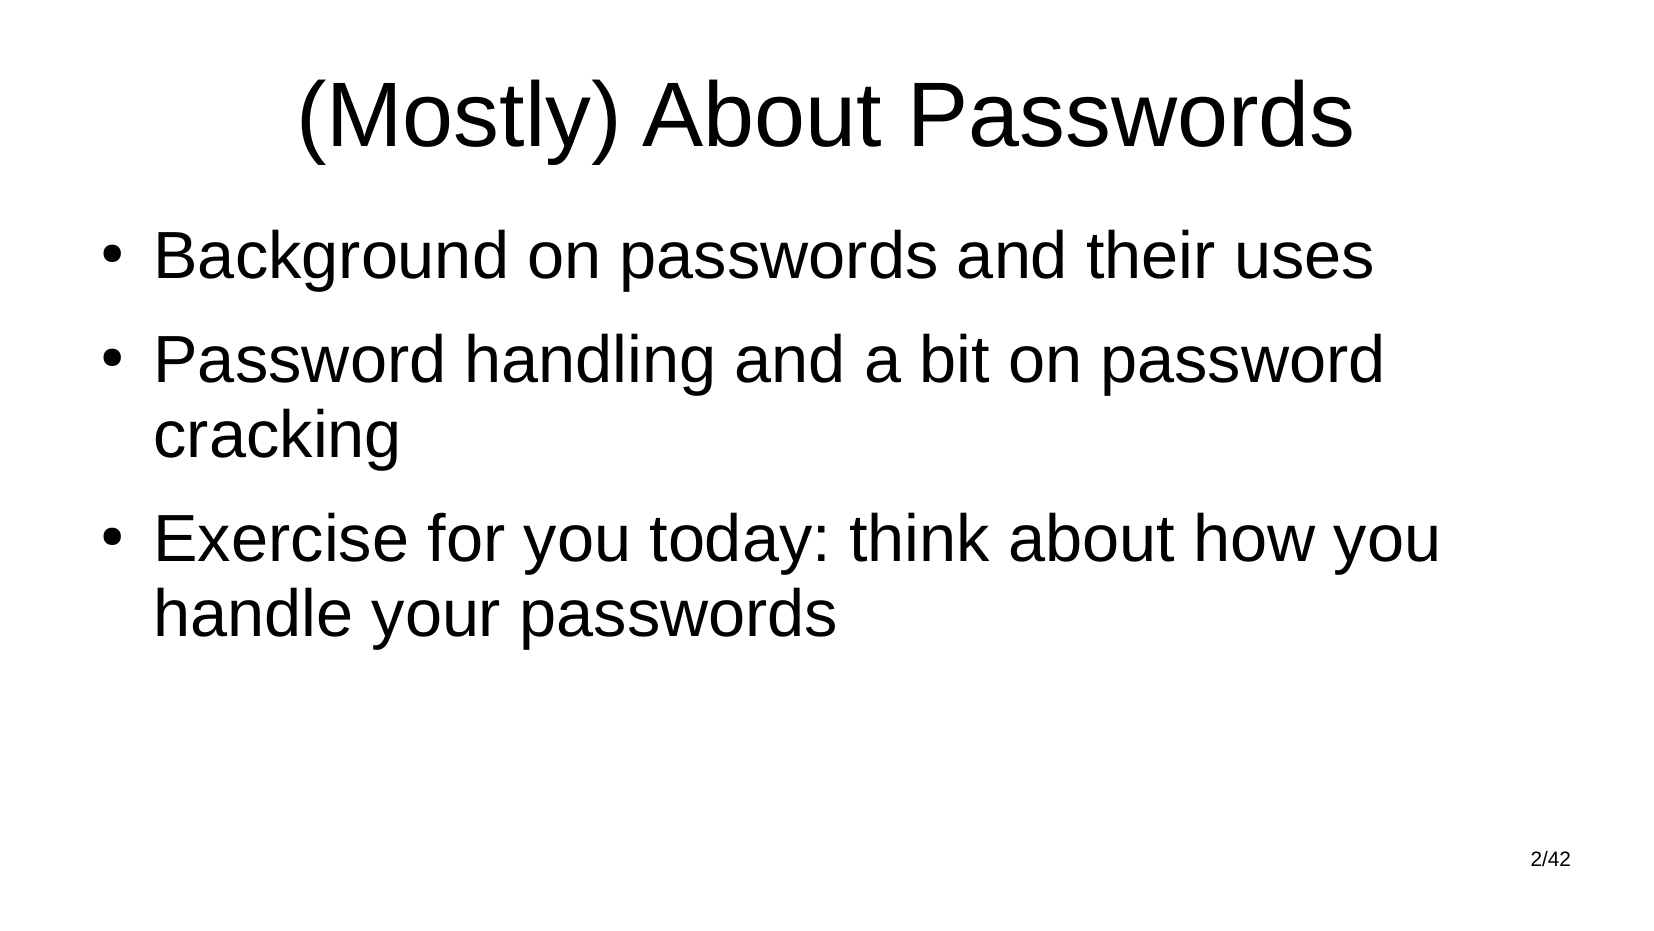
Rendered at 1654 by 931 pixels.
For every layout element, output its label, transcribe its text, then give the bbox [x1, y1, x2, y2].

title (Mostly) About Passwords [82, 37, 1571, 193]
list Background on passwords and their uses Password handling and a bit on password cracking Exercise for you today: think about how you handle your passwords [82, 217, 1571, 758]
